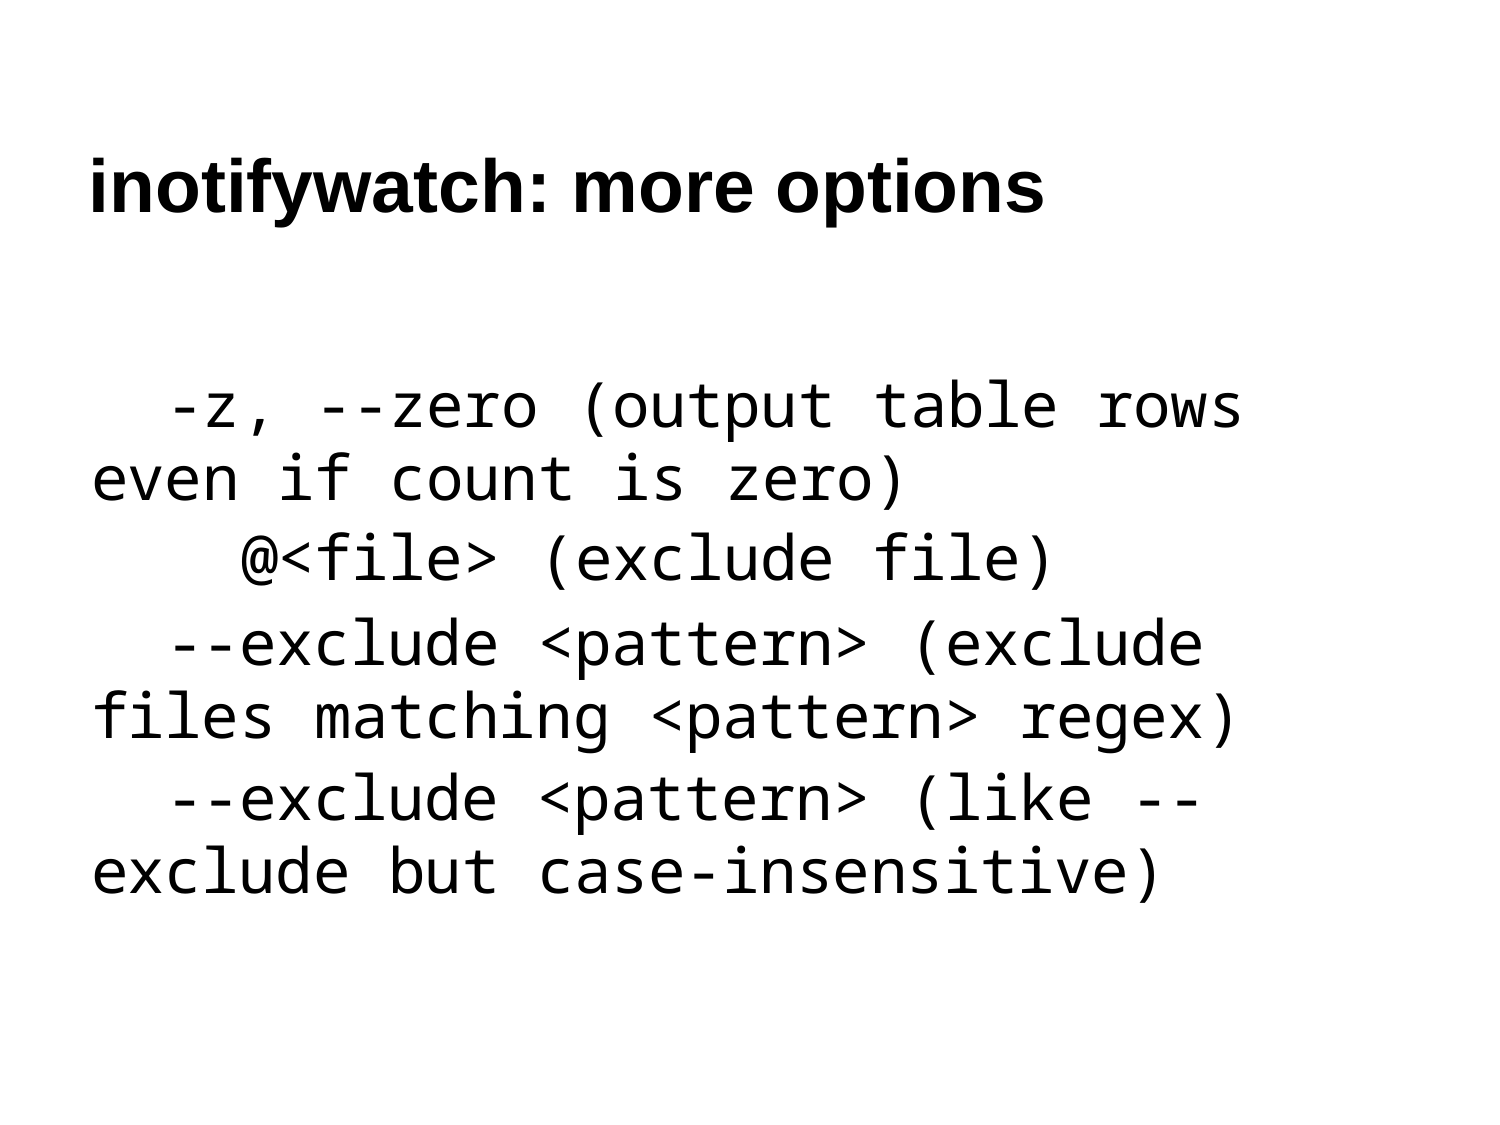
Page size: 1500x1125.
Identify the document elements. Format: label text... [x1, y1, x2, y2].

list -z, --zero (output table rows even if count is zero) @<file> (exclude file) --exclude <pattern> (exclude files matching <pattern> regex) --exclude <pattern> (like --exclude but case-insensitive) [86, 289, 1414, 916]
title inotifywatch: more options [86, 137, 1414, 228]
